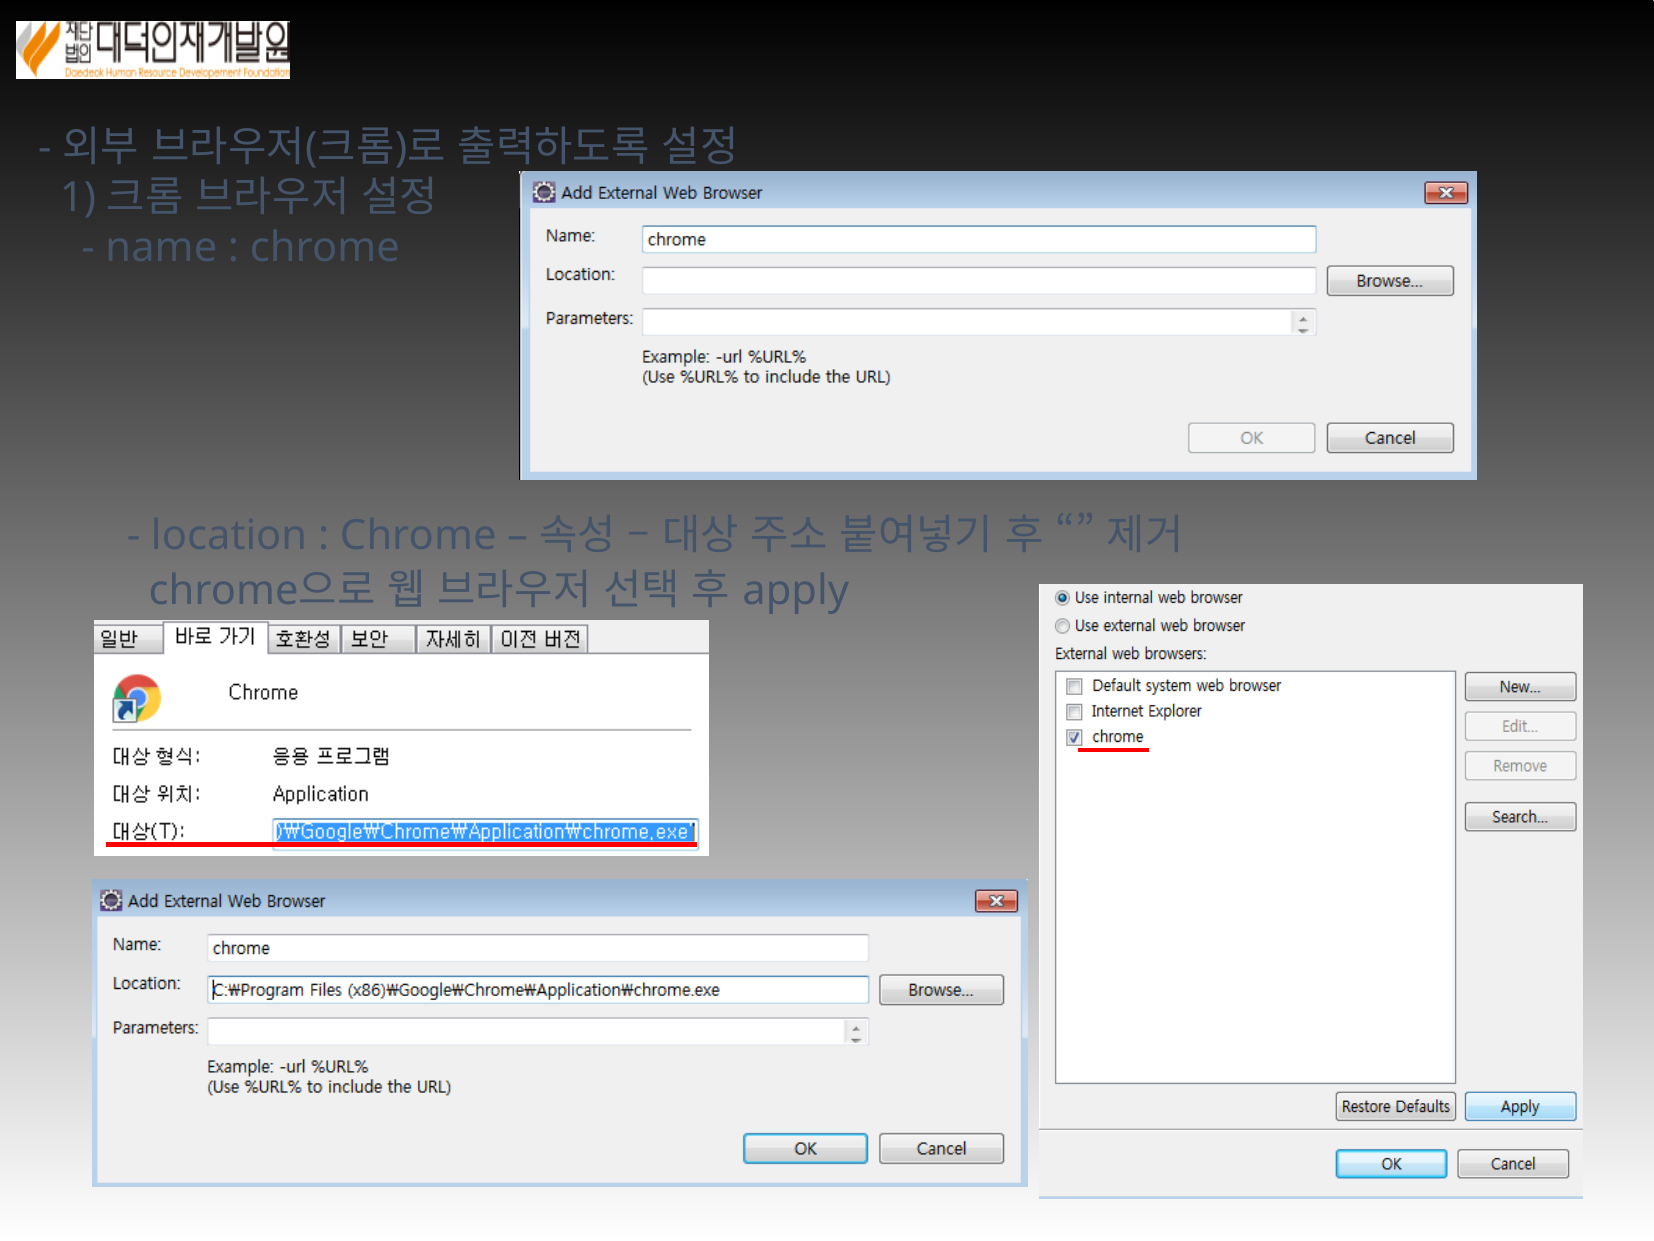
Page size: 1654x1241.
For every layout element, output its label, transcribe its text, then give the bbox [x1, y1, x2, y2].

picture [94, 621, 709, 856]
picture [519, 171, 1477, 480]
picture [16, 21, 290, 79]
text_box - location : Chrome – 속성 – 대상 주소 붙여넣기 후 “” 제거 chrome으로 웹 브라우저 선택 후 apply [35, 495, 1276, 621]
picture [1039, 584, 1583, 1199]
text_box - 외부 브라우저(크롬)로 출력하도록 설정 1) 크롬 브라우저 설정 - name : chrome [23, 112, 957, 278]
picture [92, 879, 1028, 1187]
